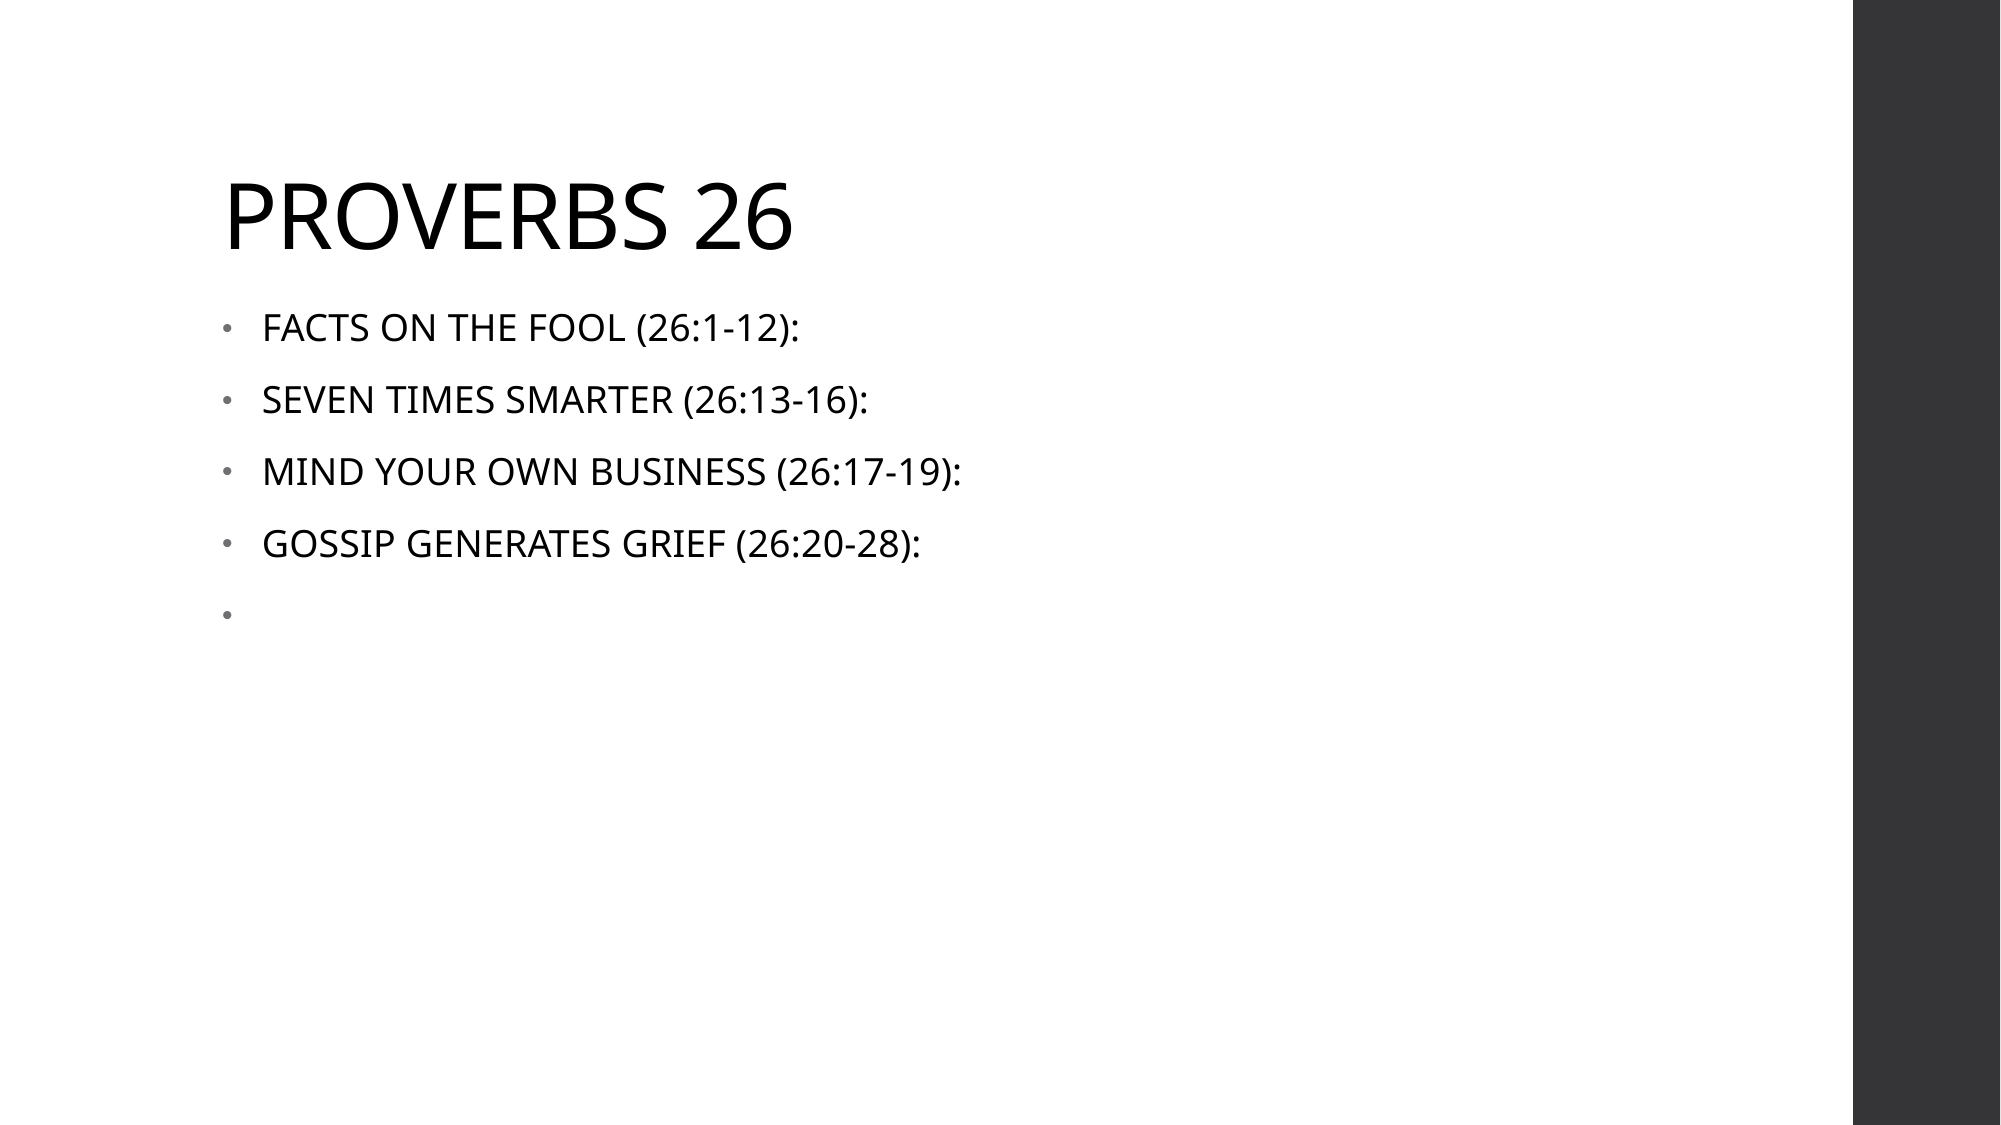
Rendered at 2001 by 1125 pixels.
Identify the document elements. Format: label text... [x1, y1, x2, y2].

list FACTS ON THE FOOL (26:1-12): SEVEN TIMES SMARTER (26:13-16): MIND YOUR OWN BUSINESS (26:17-19): GOSSIP GENERATES GRIEF (26:20-28): [206, 299, 1617, 1014]
title PROVERBS 26 [206, 60, 1797, 278]
